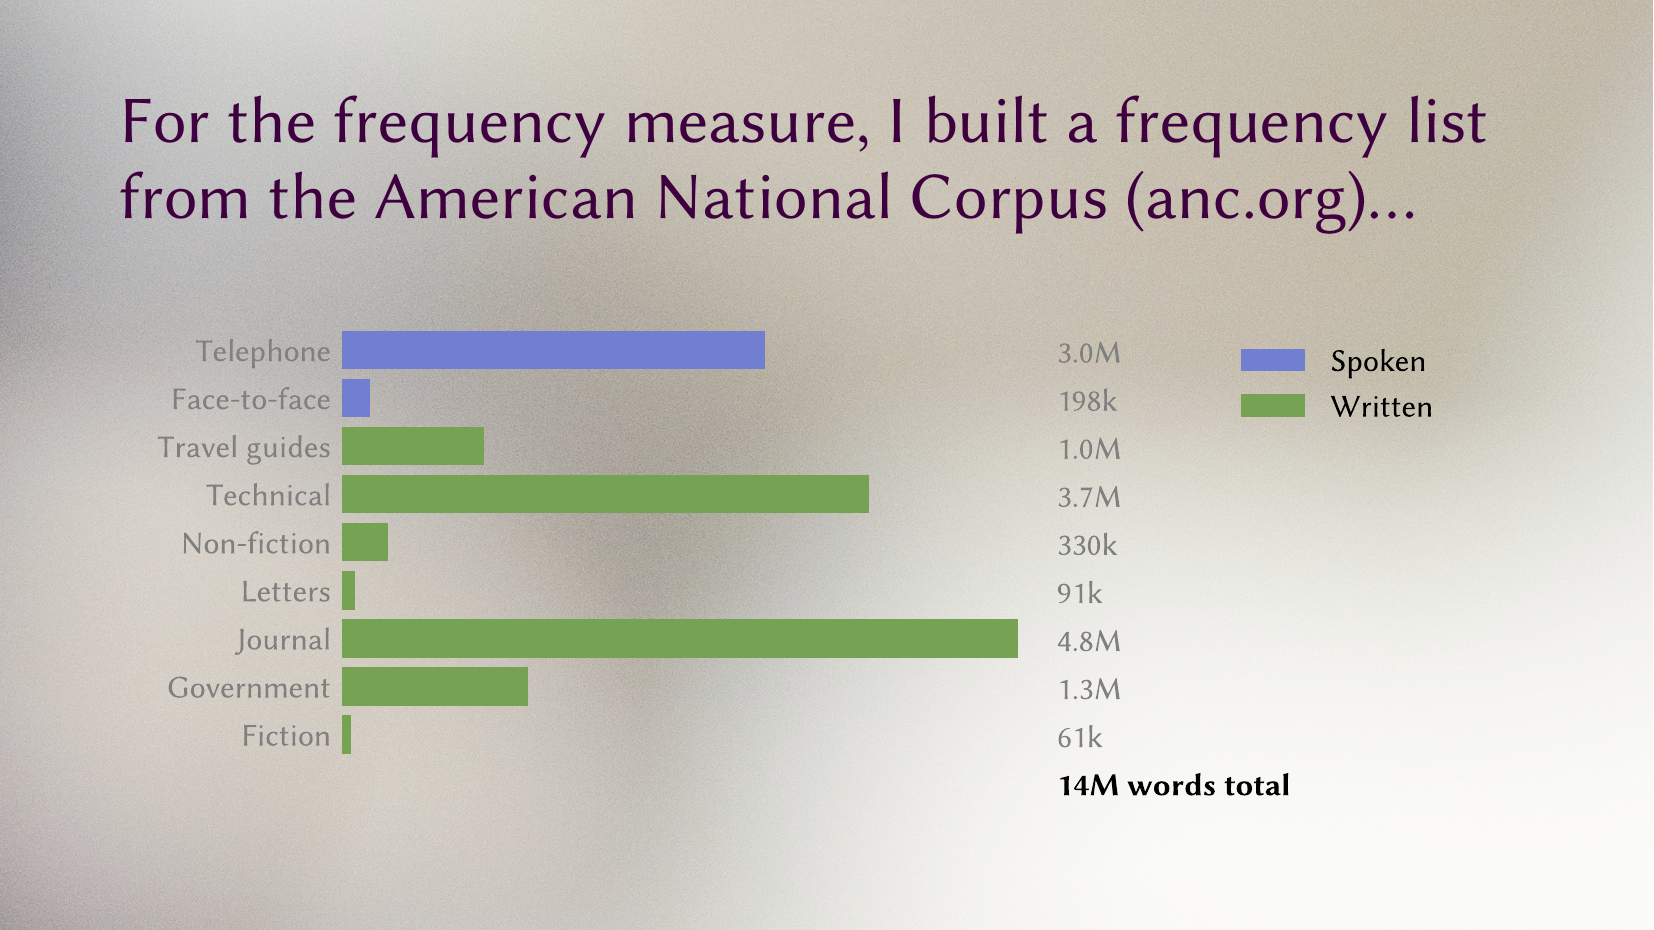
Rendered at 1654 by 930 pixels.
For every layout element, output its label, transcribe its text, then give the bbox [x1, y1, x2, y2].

picture [133, 283, 1471, 850]
text_box For the frequency measure, I built a frequency list from the American National Corpus (anc.org)… [104, 74, 1560, 243]
